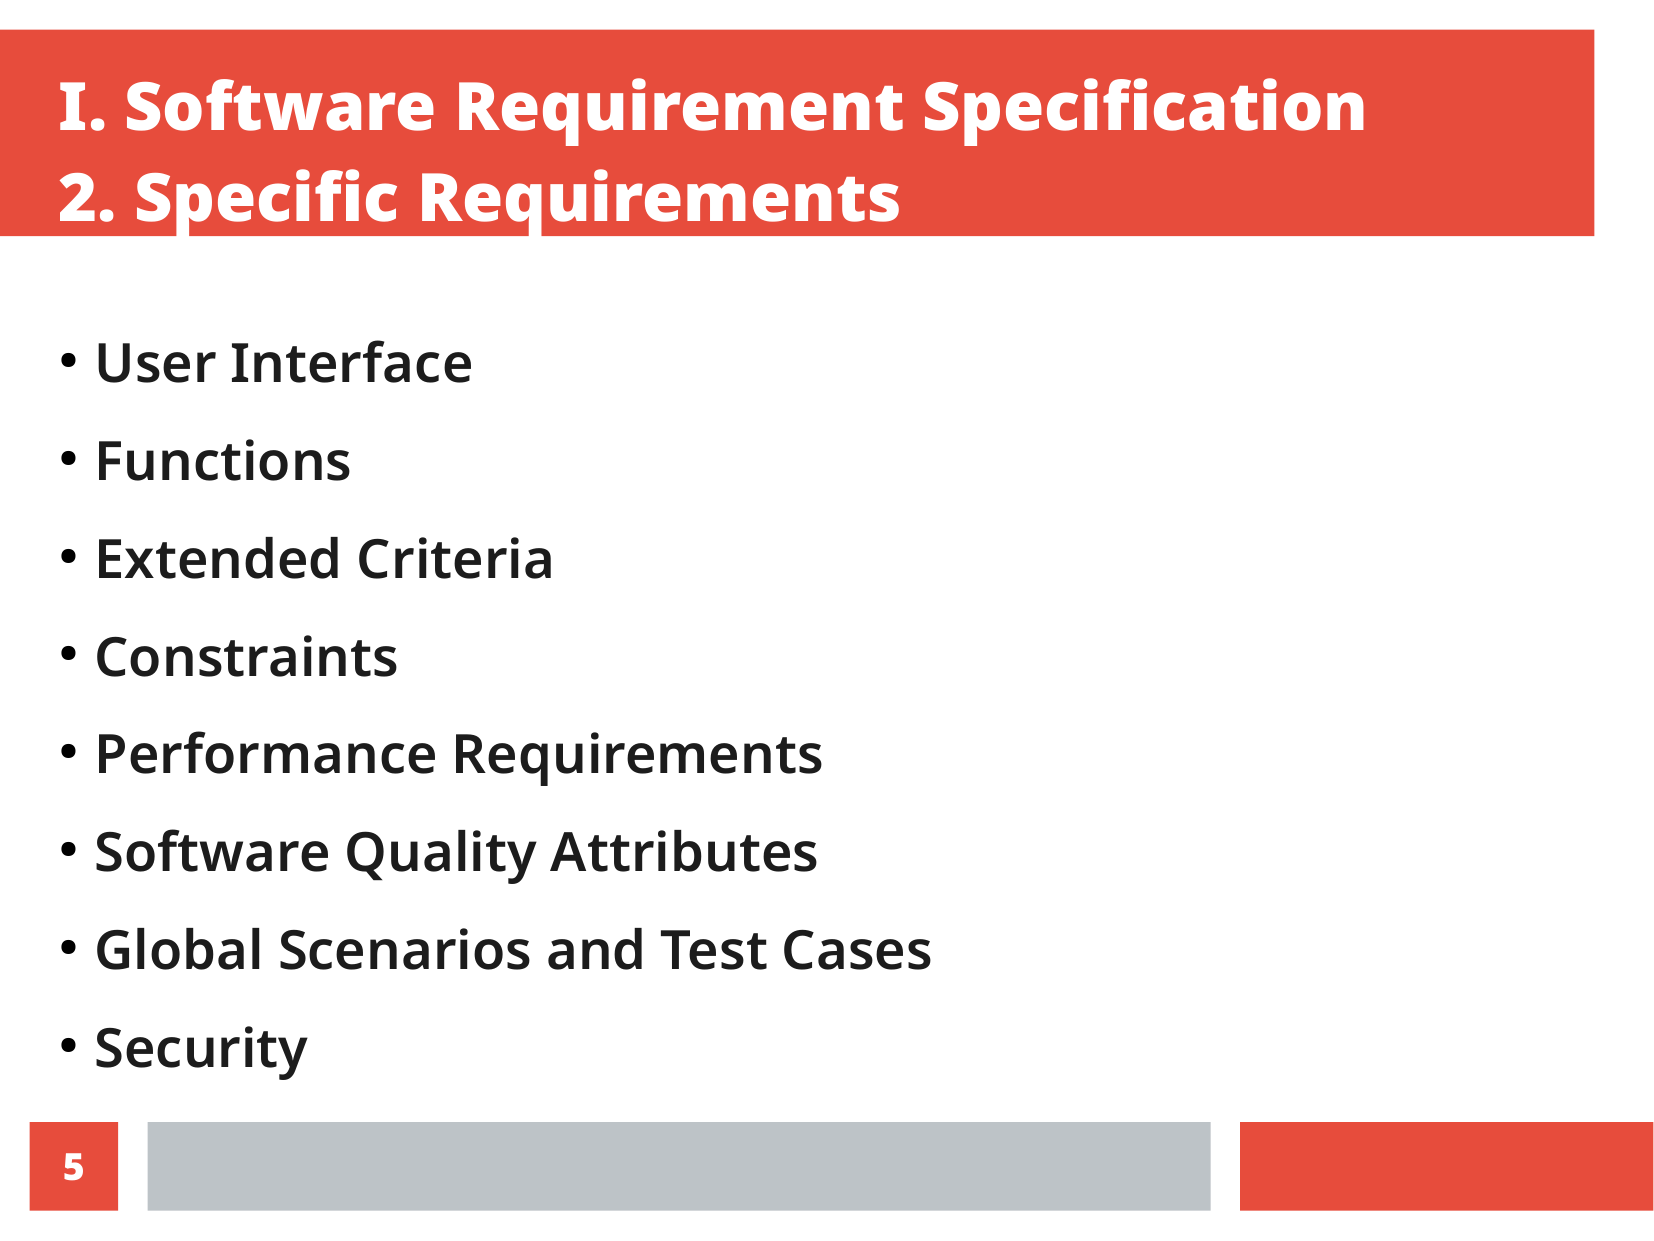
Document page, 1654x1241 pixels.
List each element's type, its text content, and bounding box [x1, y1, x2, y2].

list User Interface Functions Extended Criteria Constraints Performance Requirements Software Quality Attributes Global Scenarios and Test Cases Security [59, 324, 1565, 1093]
title I. Software Requirement Specification 2. Specific Requirements [59, 59, 1595, 207]
